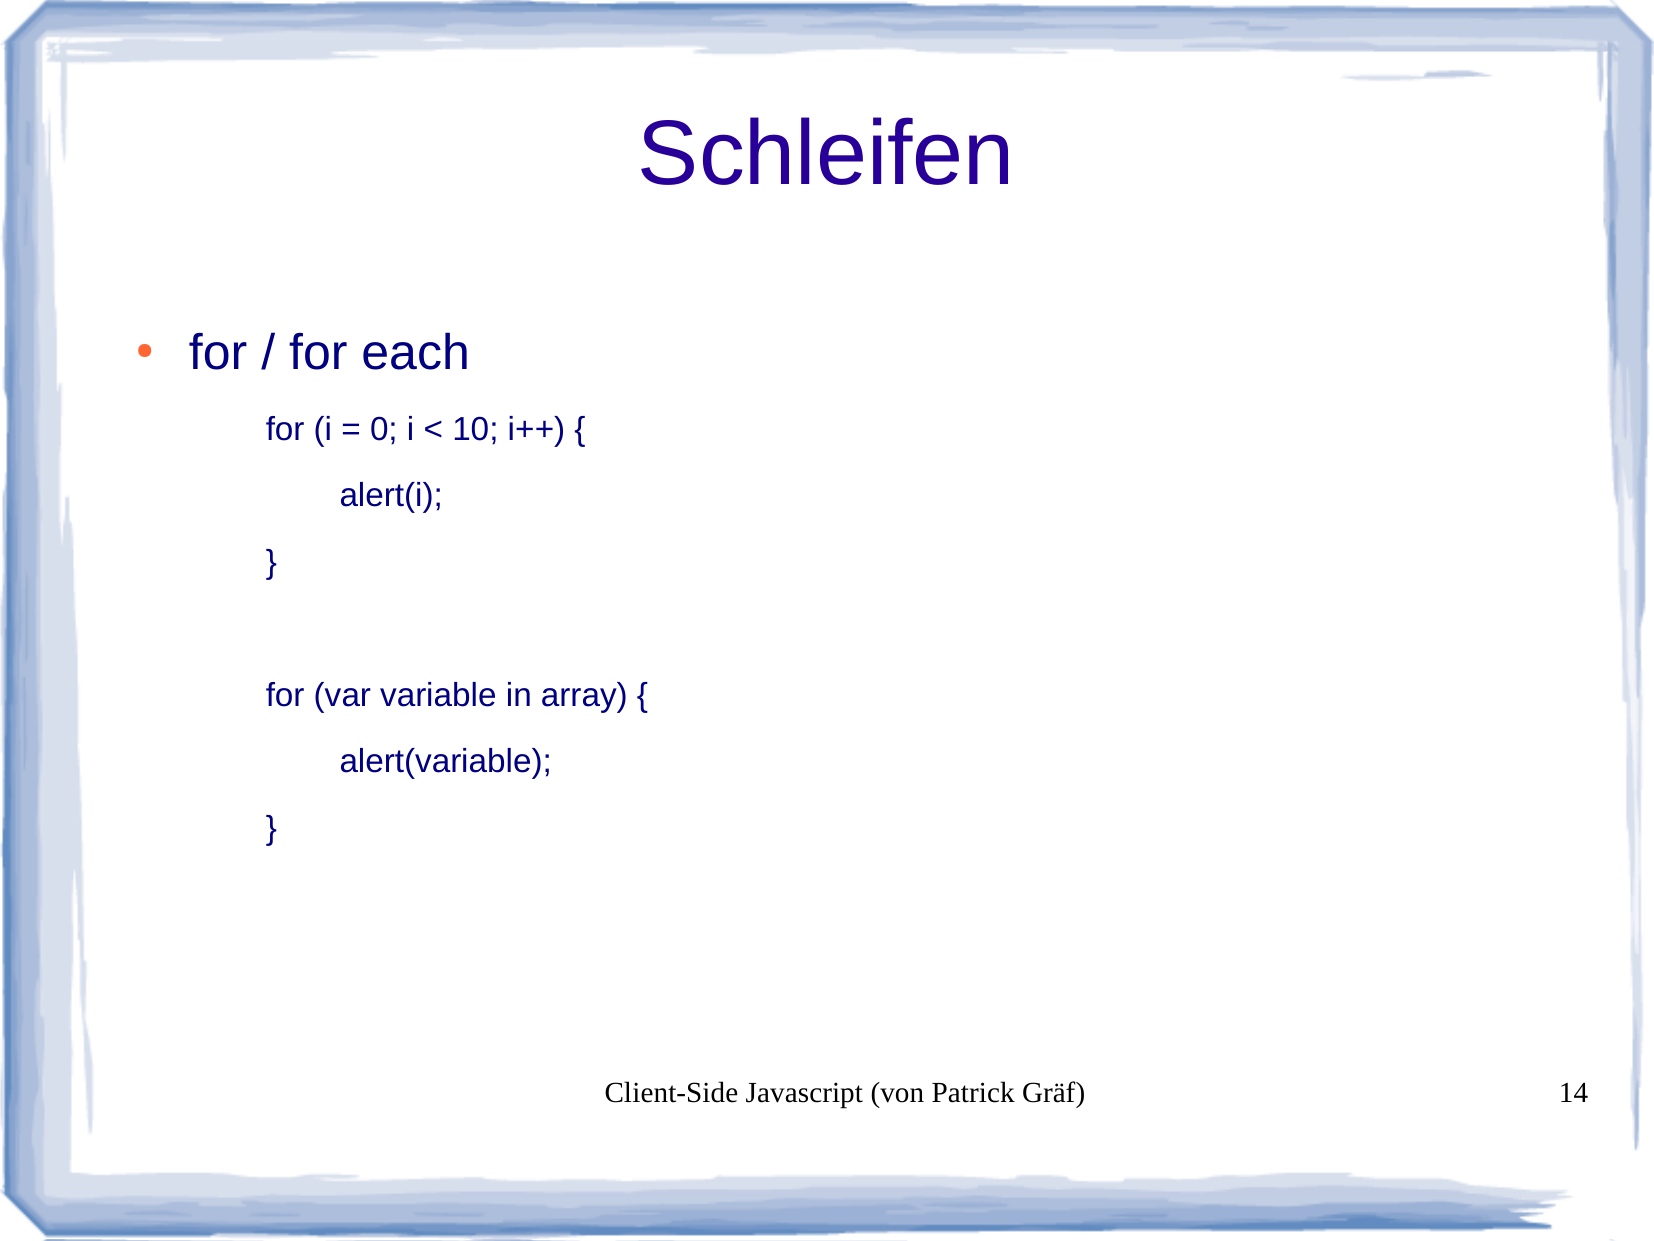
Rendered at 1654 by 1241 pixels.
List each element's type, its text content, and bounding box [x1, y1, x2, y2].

title Schleifen [82, 49, 1571, 257]
picture [0, 0, 1654, 1241]
list for / for each for (i = 0; i < 10; i++) { alert(i); } for (var variable in array) { alert(variable); } [118, 324, 1571, 1004]
